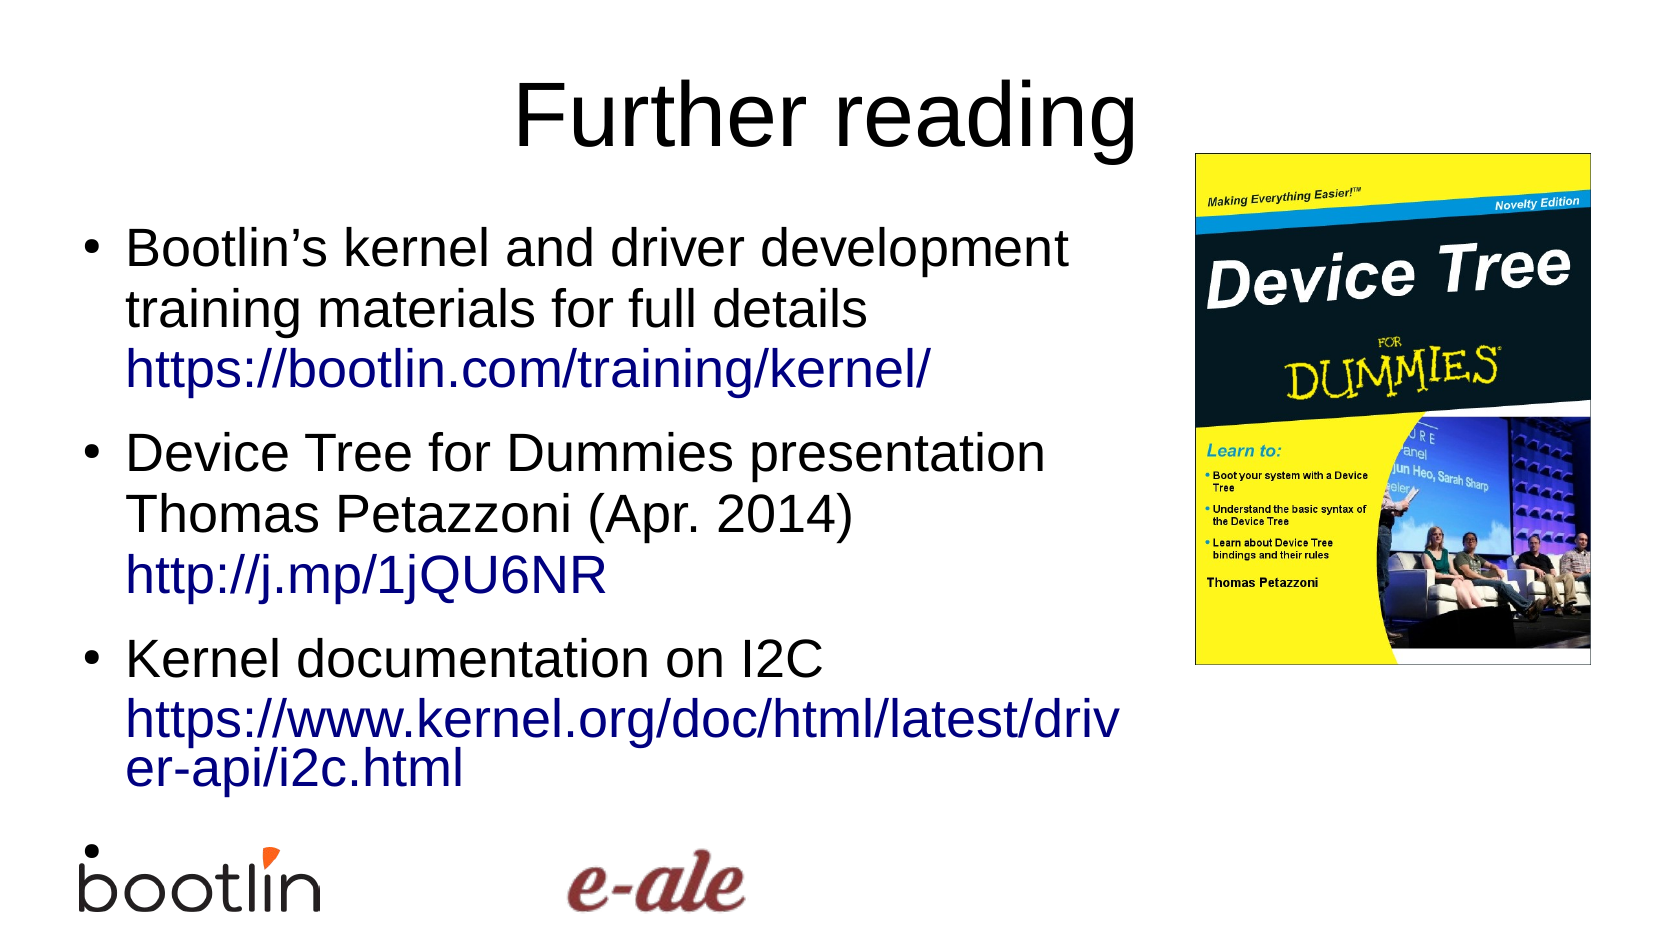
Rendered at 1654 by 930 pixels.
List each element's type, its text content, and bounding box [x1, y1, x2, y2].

picture [79, 847, 320, 912]
picture [1541, 198, 1547, 206]
picture [1496, 202, 1505, 209]
picture [1549, 197, 1579, 206]
title Further reading [82, 37, 1571, 193]
picture [1195, 208, 1591, 665]
picture [1195, 153, 1591, 233]
picture [565, 847, 749, 915]
picture [1506, 200, 1535, 210]
list Bootlin’s kernel and driver development training materials for full details https://bootlin.com/training/kernel/ Device Tree for Dummies presentation Thomas Petazzoni (Apr. 2014) http://j.mp/1jQU6NR Kernel documentation on I2C https://www.kernel.org/doc/html/latest/driver-api/i2c.html [67, 217, 1141, 757]
